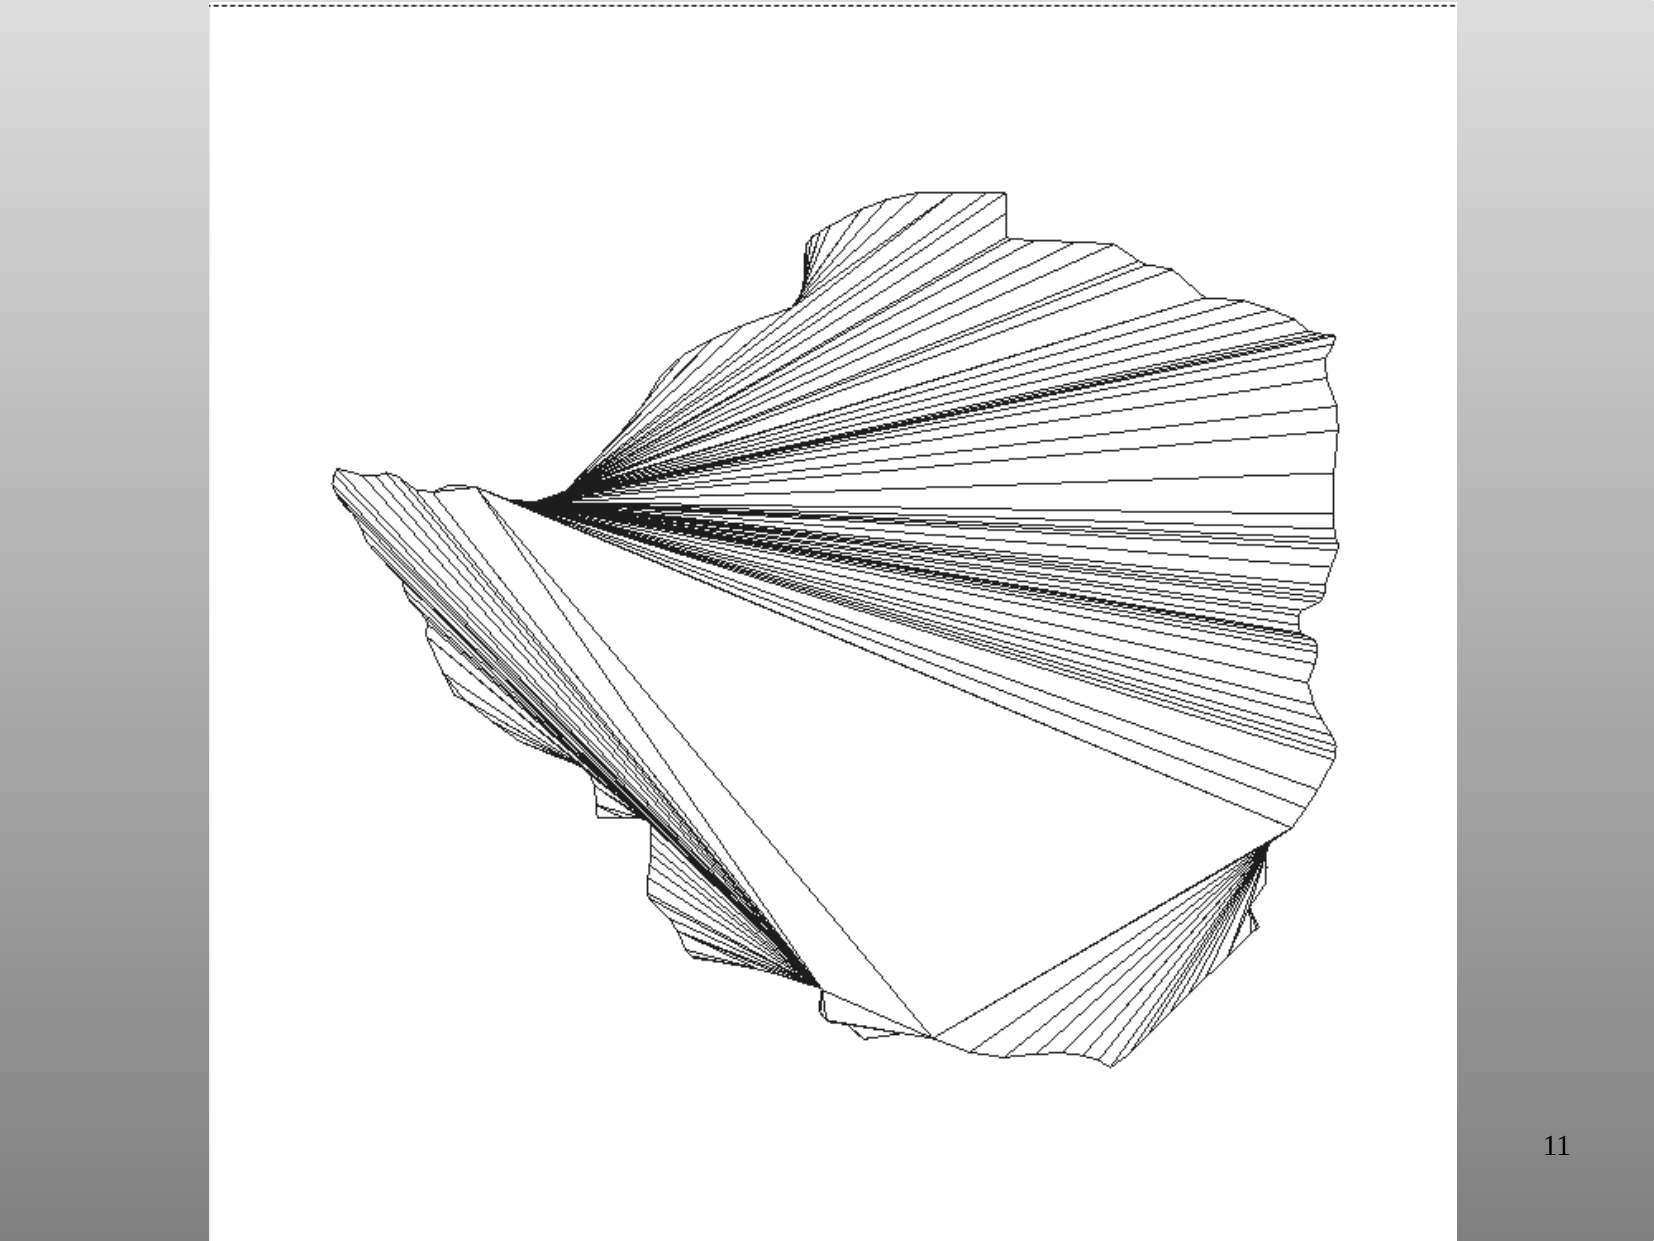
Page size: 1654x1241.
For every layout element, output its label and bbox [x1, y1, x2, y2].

picture [209, 2, 1457, 1241]
